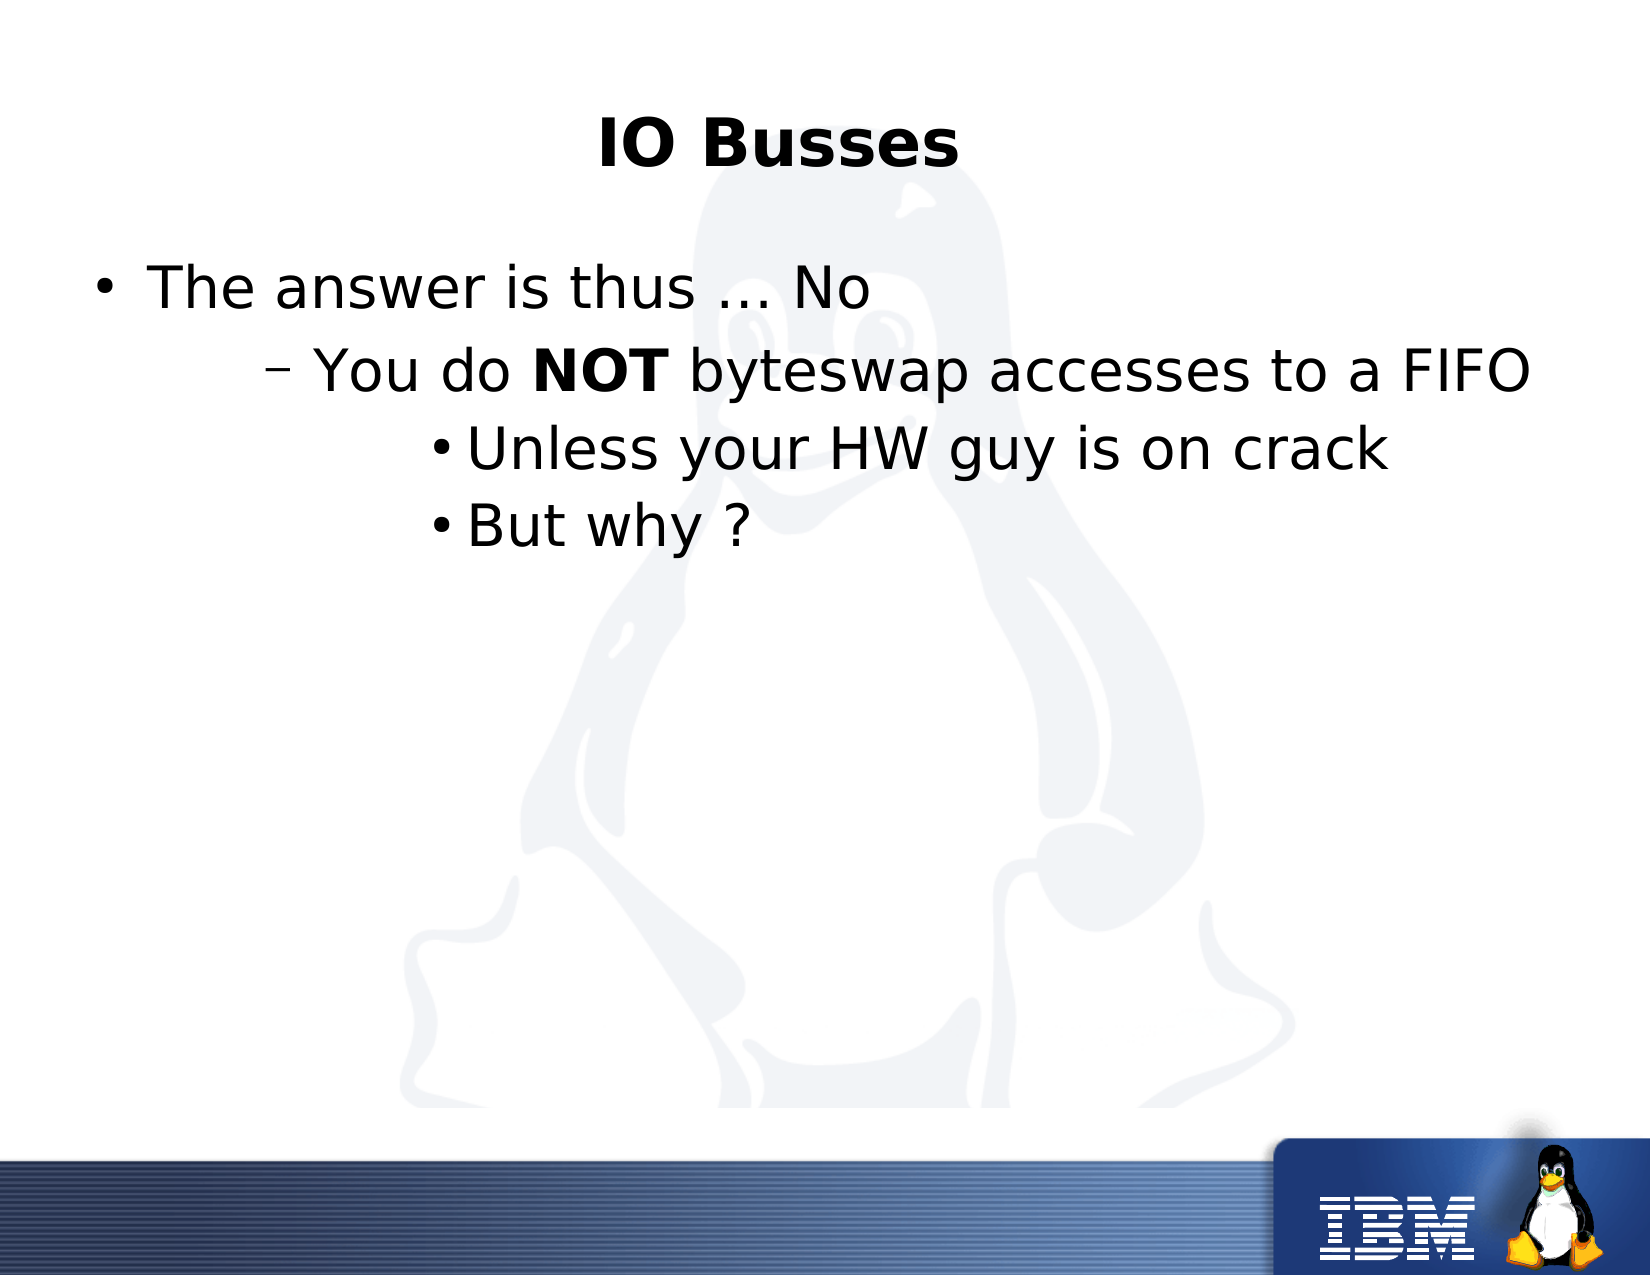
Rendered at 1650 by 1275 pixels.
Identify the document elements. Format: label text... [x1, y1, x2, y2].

list The answer is thus … No You do NOT byteswap accesses to a FIFO Unless your HW guy is on crack But why ? [76, 253, 1576, 1147]
title IO Busses [76, 76, 1457, 211]
